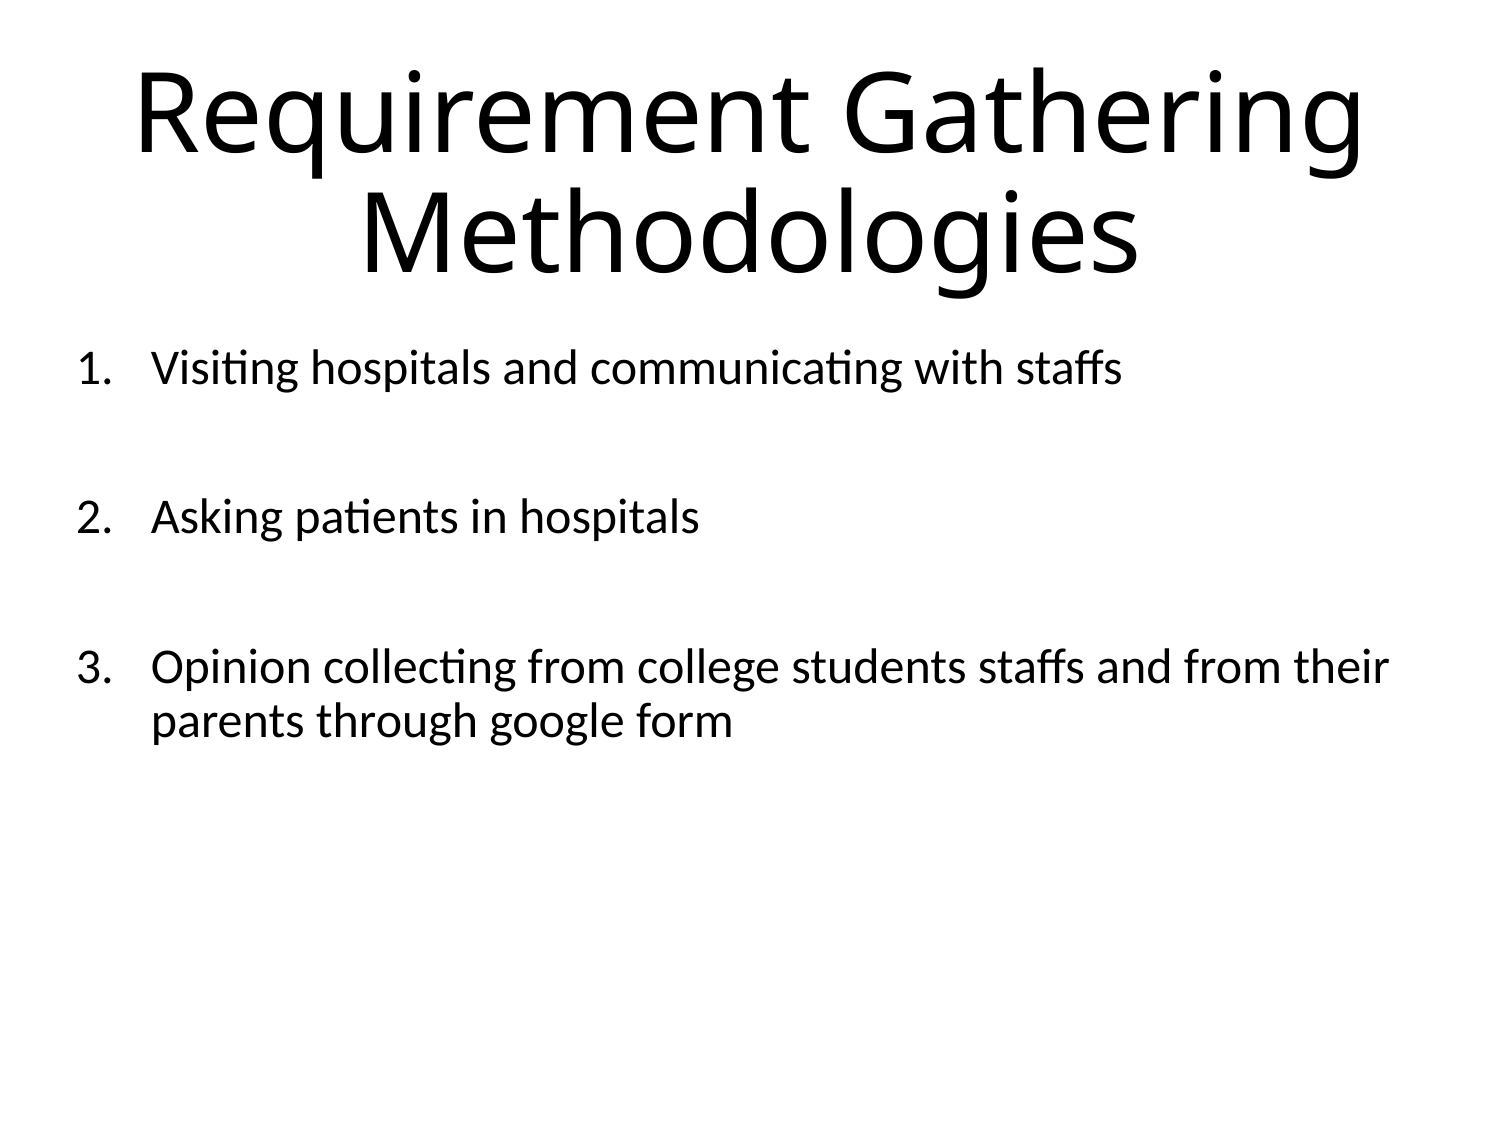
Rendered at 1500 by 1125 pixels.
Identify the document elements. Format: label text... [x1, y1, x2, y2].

subtitle Visiting hospitals and communicating with staffs Asking patients in hospitals Opinion collecting from college students staffs and from their parents through google form [60, 333, 1414, 1101]
title Requirement Gathering Methodologies [112, 23, 1388, 305]
